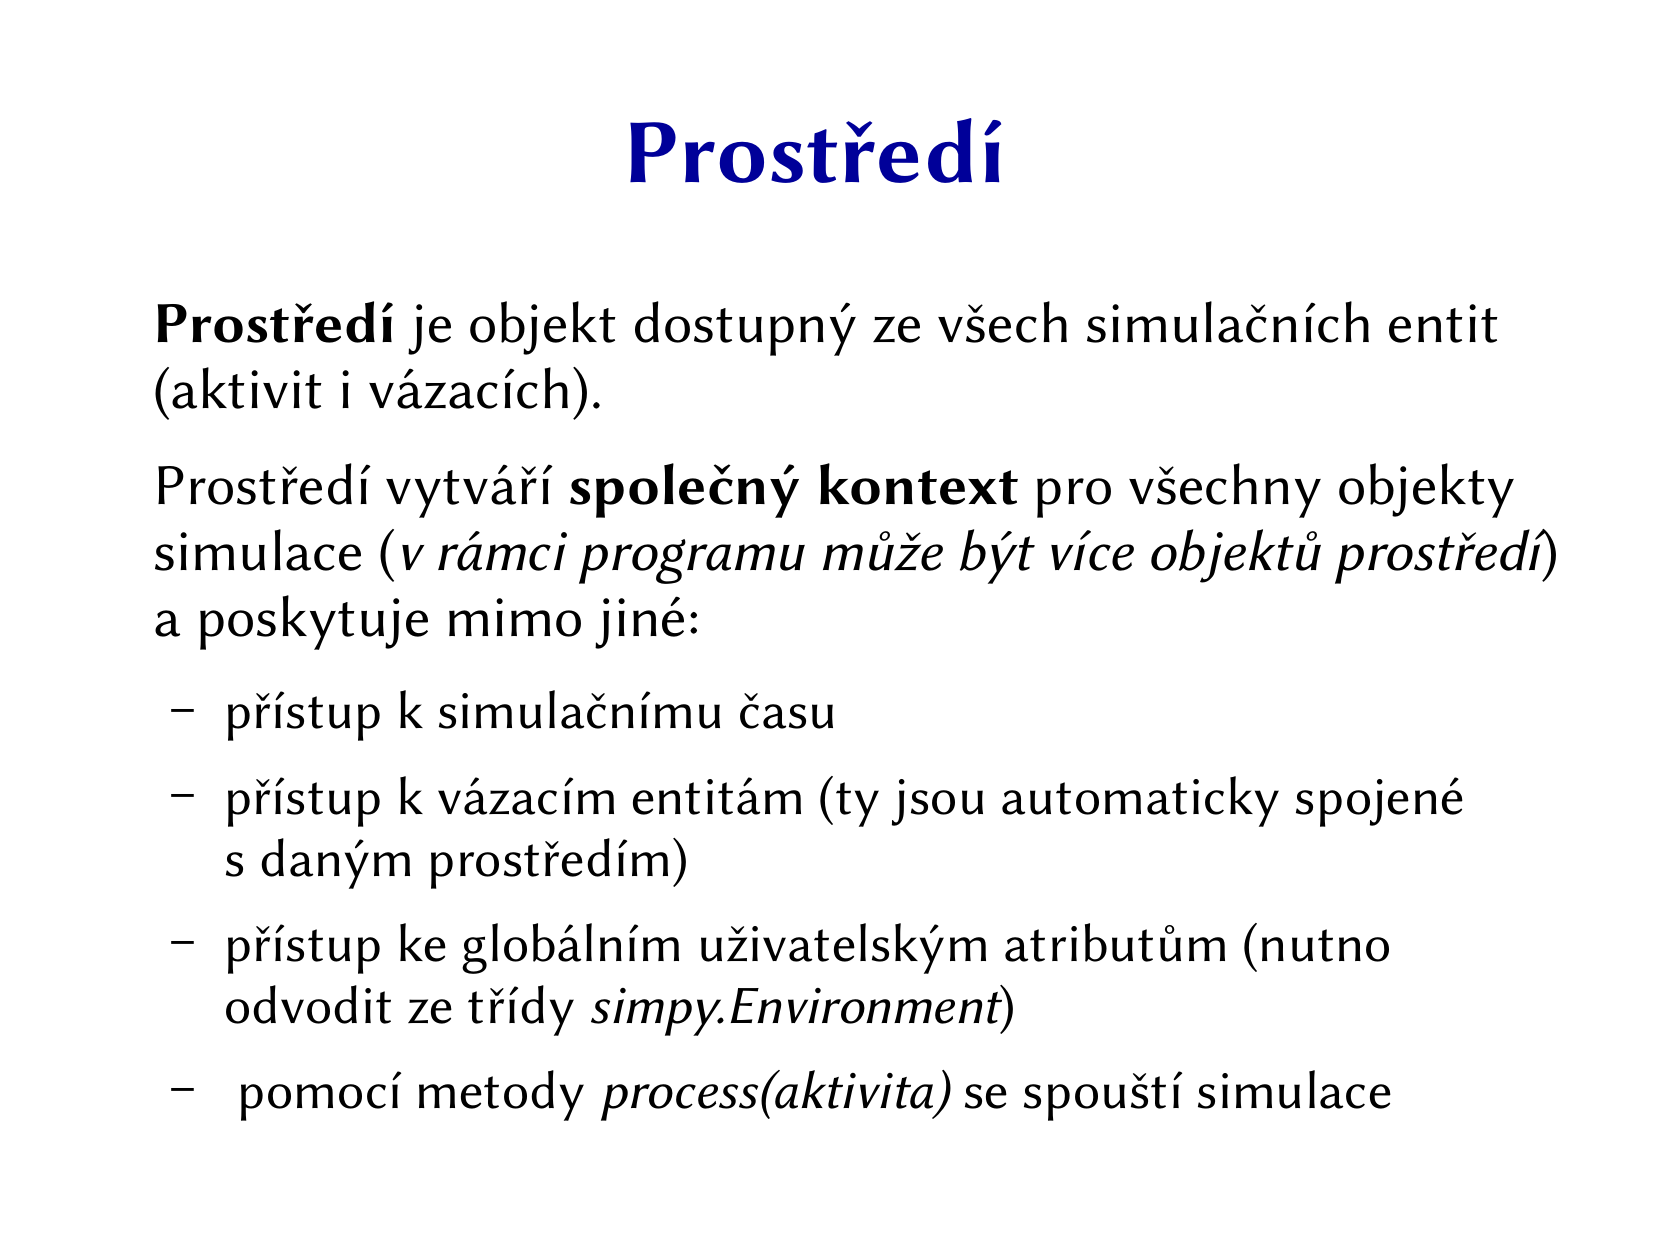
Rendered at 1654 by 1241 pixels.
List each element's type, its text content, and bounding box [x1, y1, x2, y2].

title Prostředí [82, 49, 1571, 257]
list Prostředí je objekt dostupný ze všech simulačních entit (aktivit i vázacích). Prostředí vytváří společný kontext pro všechny objekty simulace (v rámci programu může být více objektů prostředí) a poskytuje mimo jiné: přístup k simulačnímu času přístup k vázacím entitám (ty jsou automaticky spojené s daným prostředím) přístup ke globálním uživatelským atributům (nutno odvodit ze třídy simpy.Environment) pomocí metody process(aktivita) se spouští simulace [82, 290, 1571, 1010]
